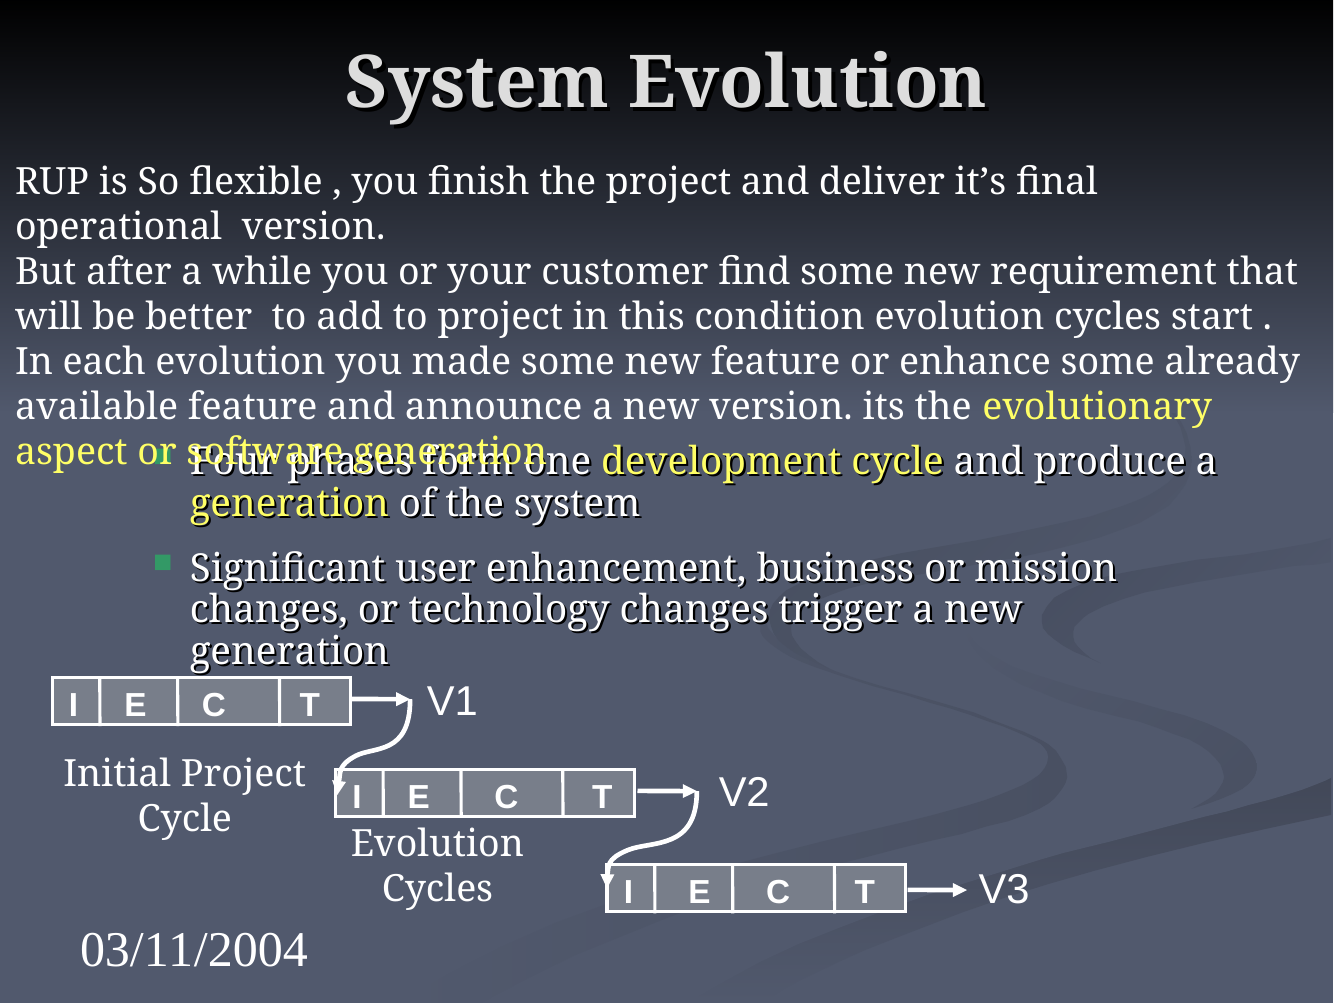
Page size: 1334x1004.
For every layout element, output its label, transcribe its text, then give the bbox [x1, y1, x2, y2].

text_box I E C T [53, 675, 465, 731]
text_box Initial Project Cycle [48, 741, 322, 847]
text_box RUP is So flexible , you finish the project and deliver it’s final operational version. But after a while you or your customer find some new requirement that will be better to add to project in this condition evolution cycles start . In each evolution you made some new feature or enhance some already available feature and announce a new version. its the evolutionary aspect or software generation [0, 149, 1334, 480]
text_box I E C T [608, 862, 1020, 919]
text_box Evolution Cycles [335, 811, 550, 917]
text_box V2 [703, 756, 791, 822]
text_box V1 [411, 666, 499, 732]
title System Evolution [66, 27, 1267, 129]
text_box I E C T [337, 767, 748, 823]
list Four phases form one development cycle and produce a generation of the system Significant user enhancement, business or mission changes, or technology changes trigger a new generation [81, 480, 1236, 681]
text_box V3 [963, 853, 1051, 920]
